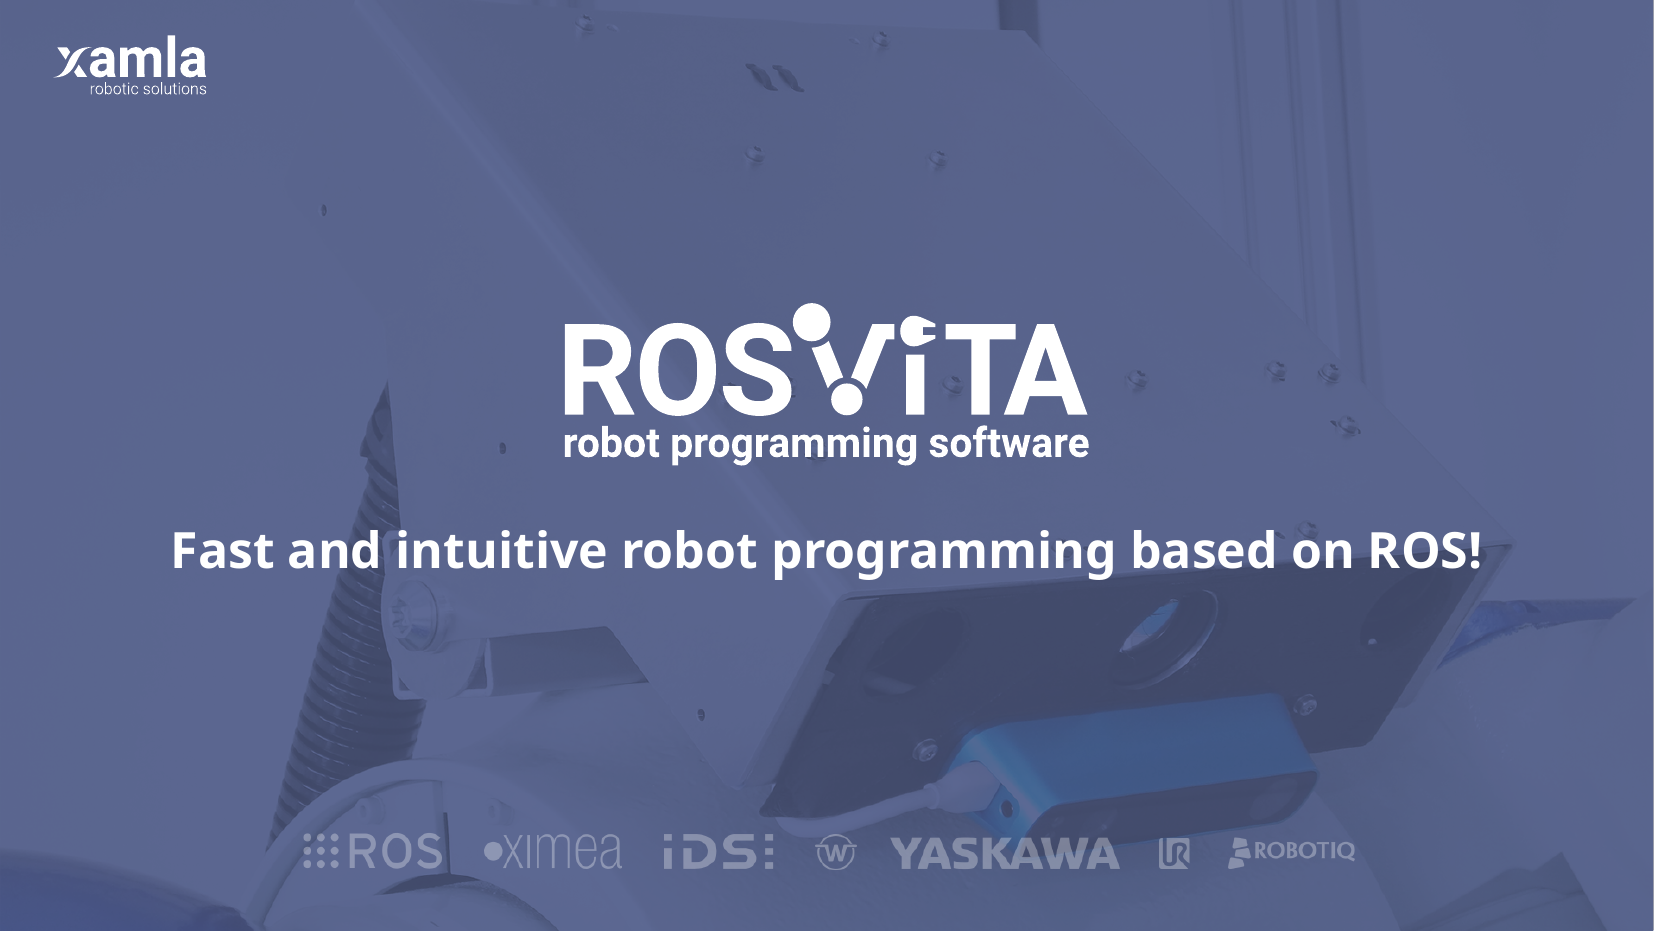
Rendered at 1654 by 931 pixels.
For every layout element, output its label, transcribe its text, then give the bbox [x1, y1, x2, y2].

picture [0, 0, 1654, 931]
text_box Fast and intuitive robot programming based on ROS! [141, 507, 1512, 582]
